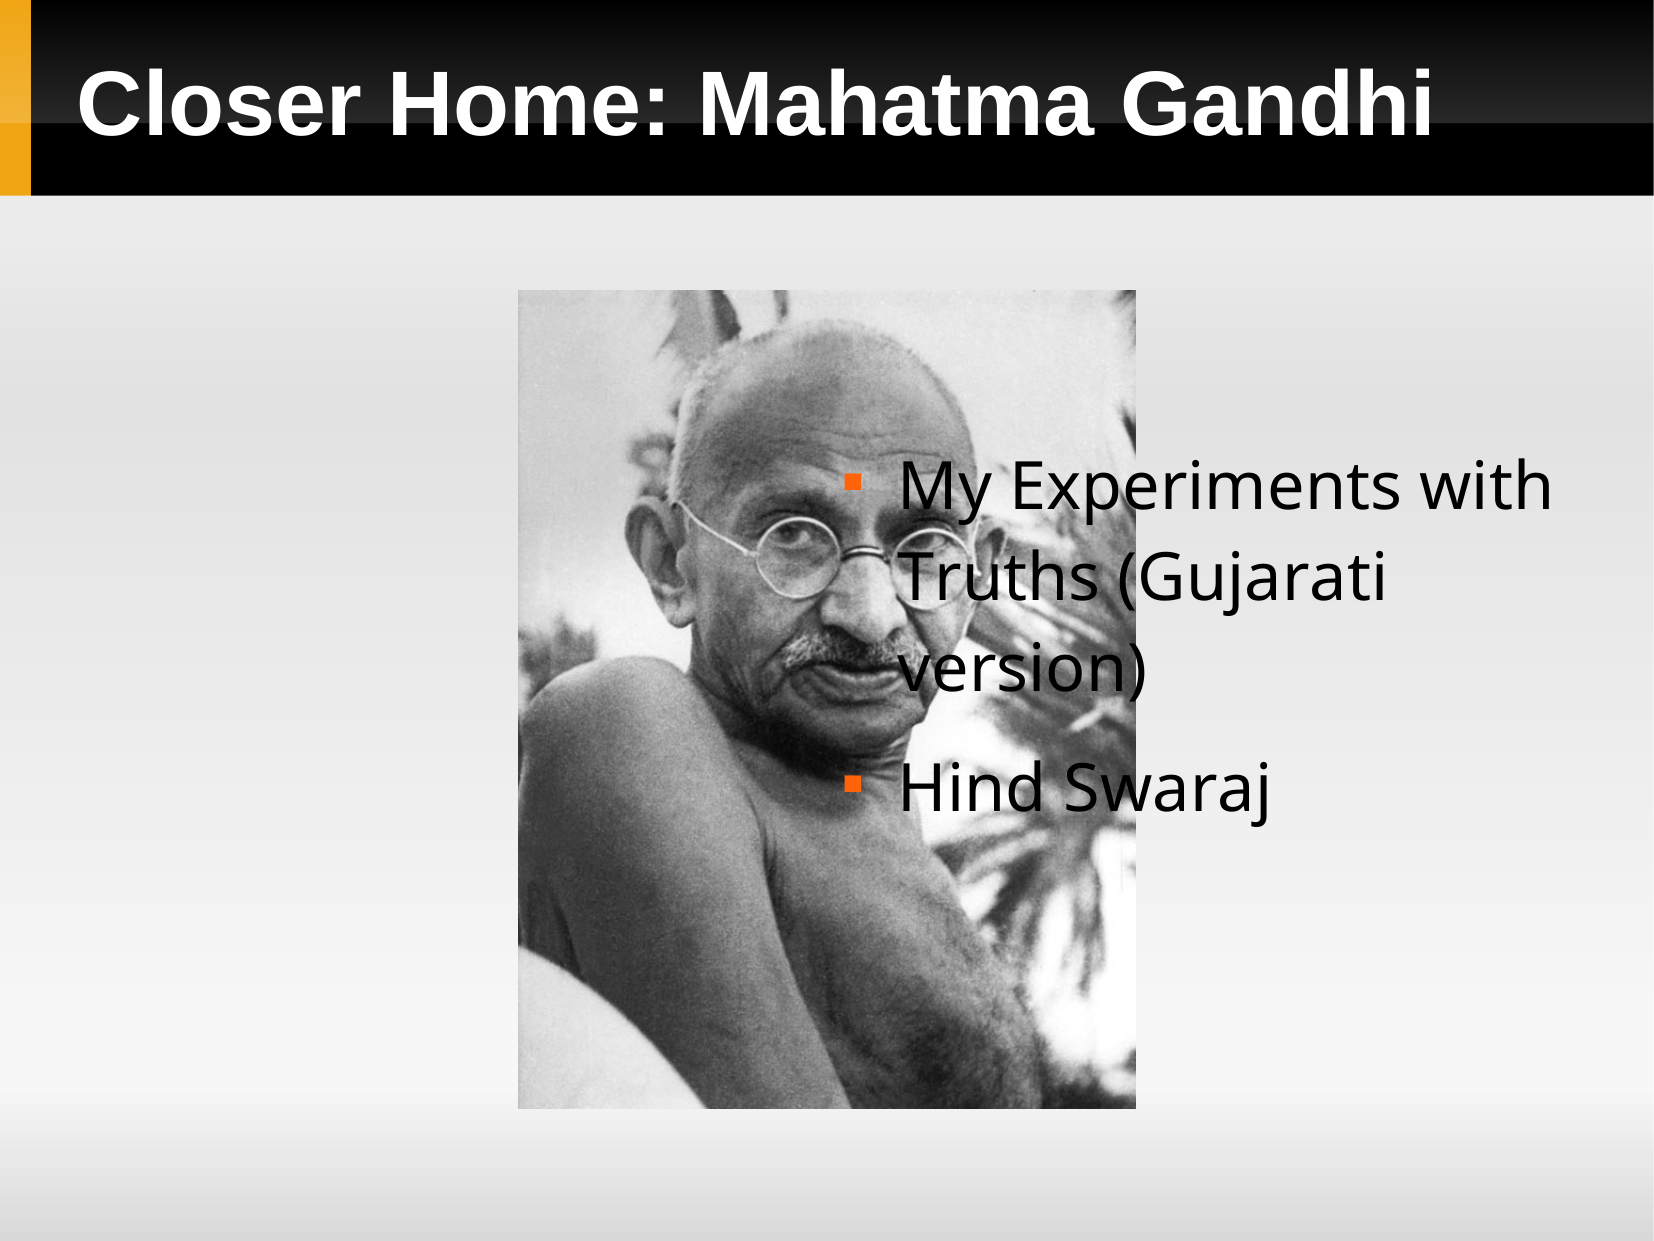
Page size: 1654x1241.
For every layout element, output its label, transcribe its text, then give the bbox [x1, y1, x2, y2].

title Closer Home: Mahatma Gandhi [76, 0, 1565, 208]
picture [0, 0, 1654, 1241]
list My Experiments with Truths (Gujarati version) Hind Swaraj [826, 295, 1595, 970]
